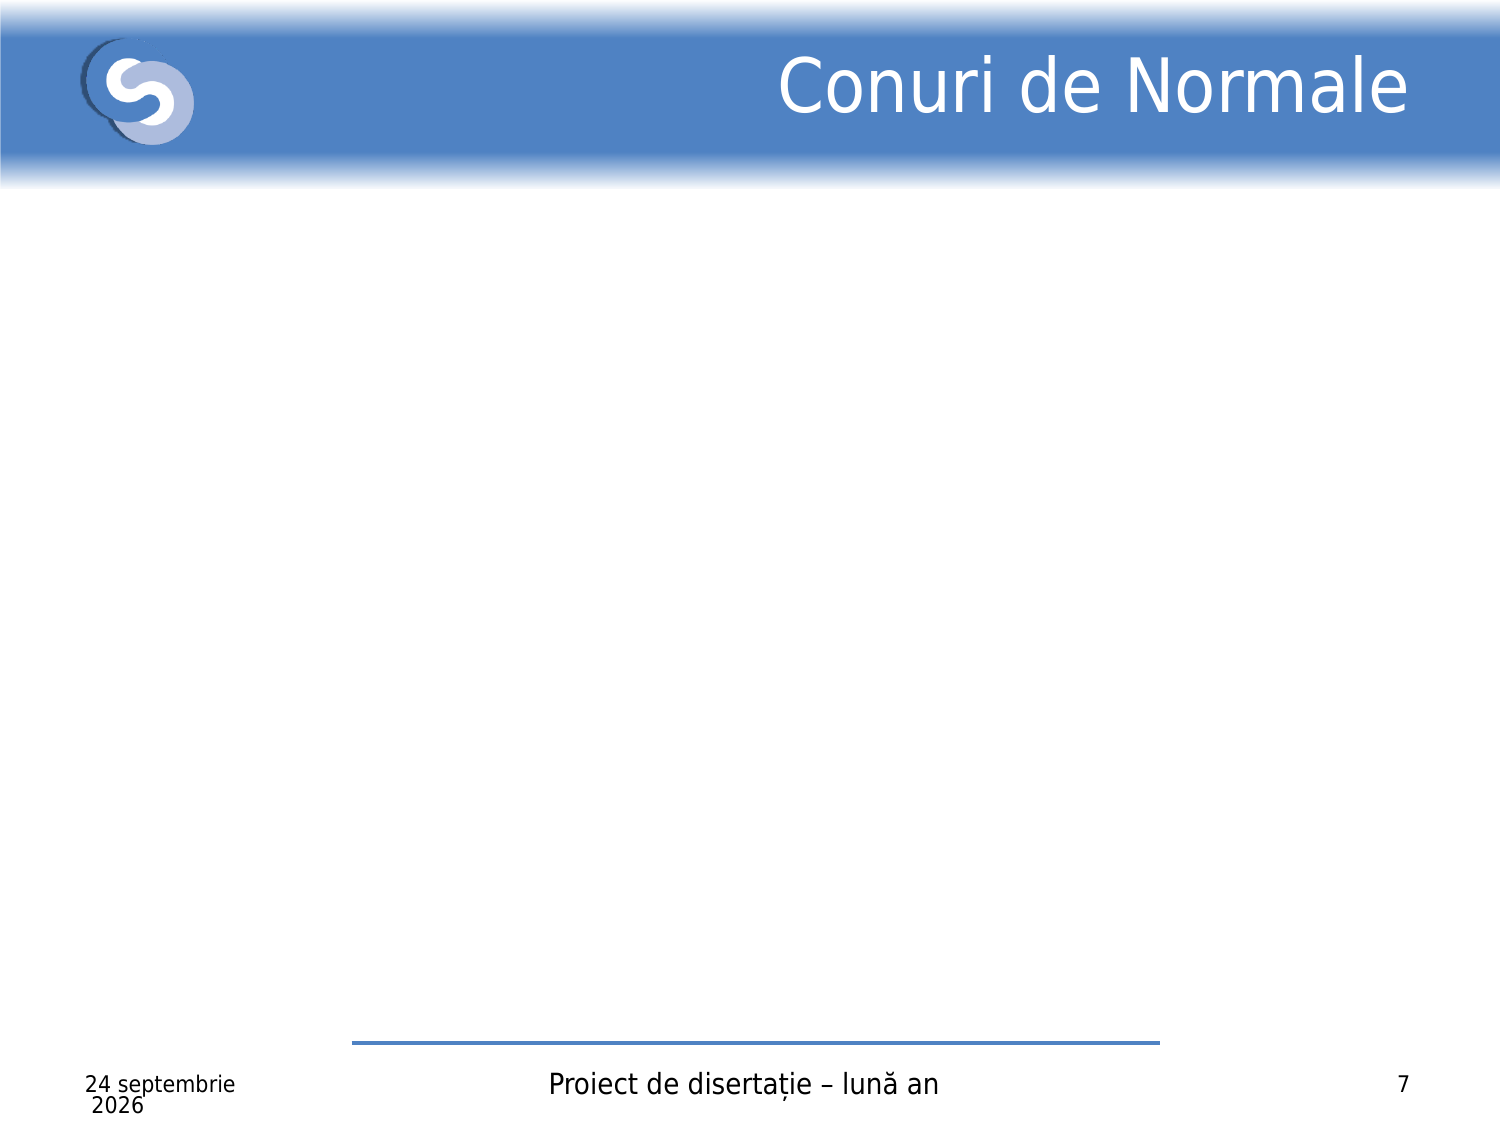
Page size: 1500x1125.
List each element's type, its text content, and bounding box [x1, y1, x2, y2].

title Conuri de Normale [199, 11, 1425, 155]
picture [0, 0, 1500, 189]
